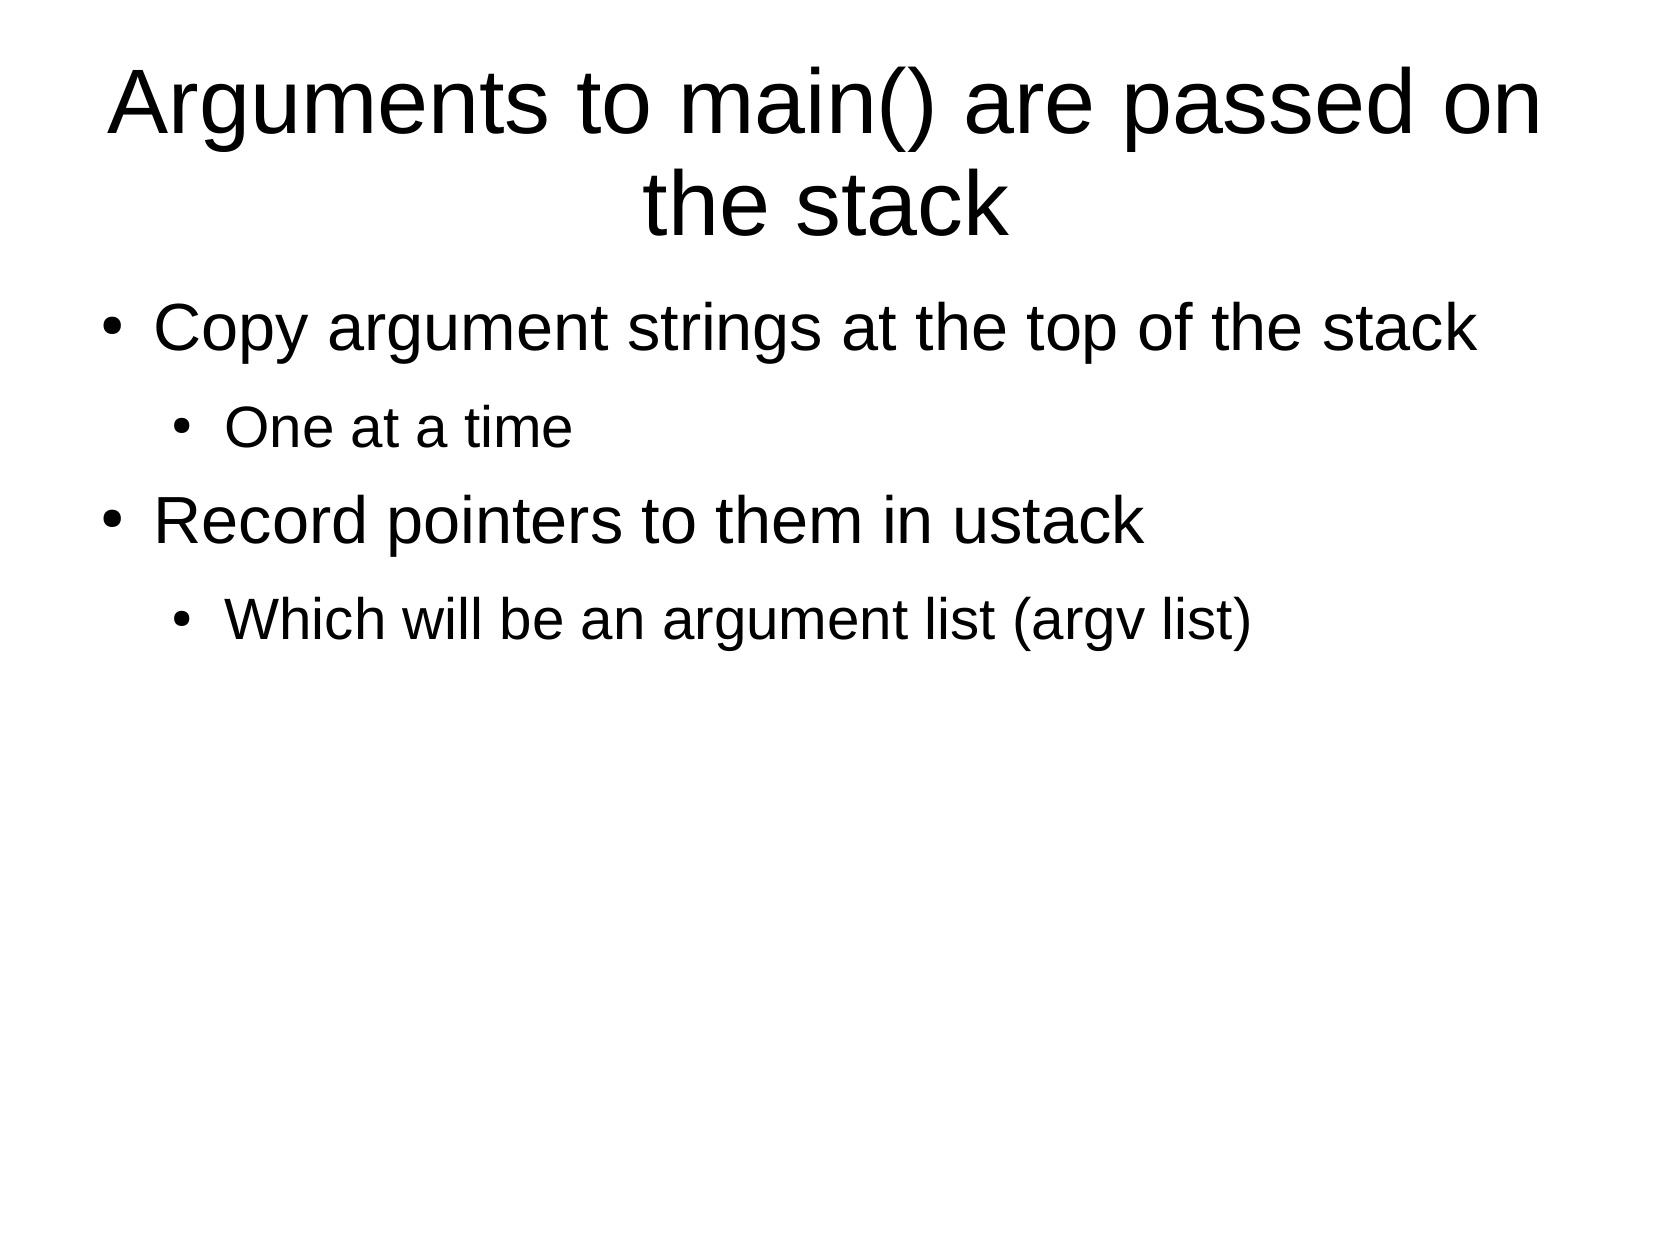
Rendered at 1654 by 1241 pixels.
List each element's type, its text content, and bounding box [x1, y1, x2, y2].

title Arguments to main() are passed on the stack [82, 49, 1571, 257]
list Copy argument strings at the top of the stack One at a time Record pointers to them in ustack Which will be an argument list (argv list) [82, 290, 1571, 1010]
